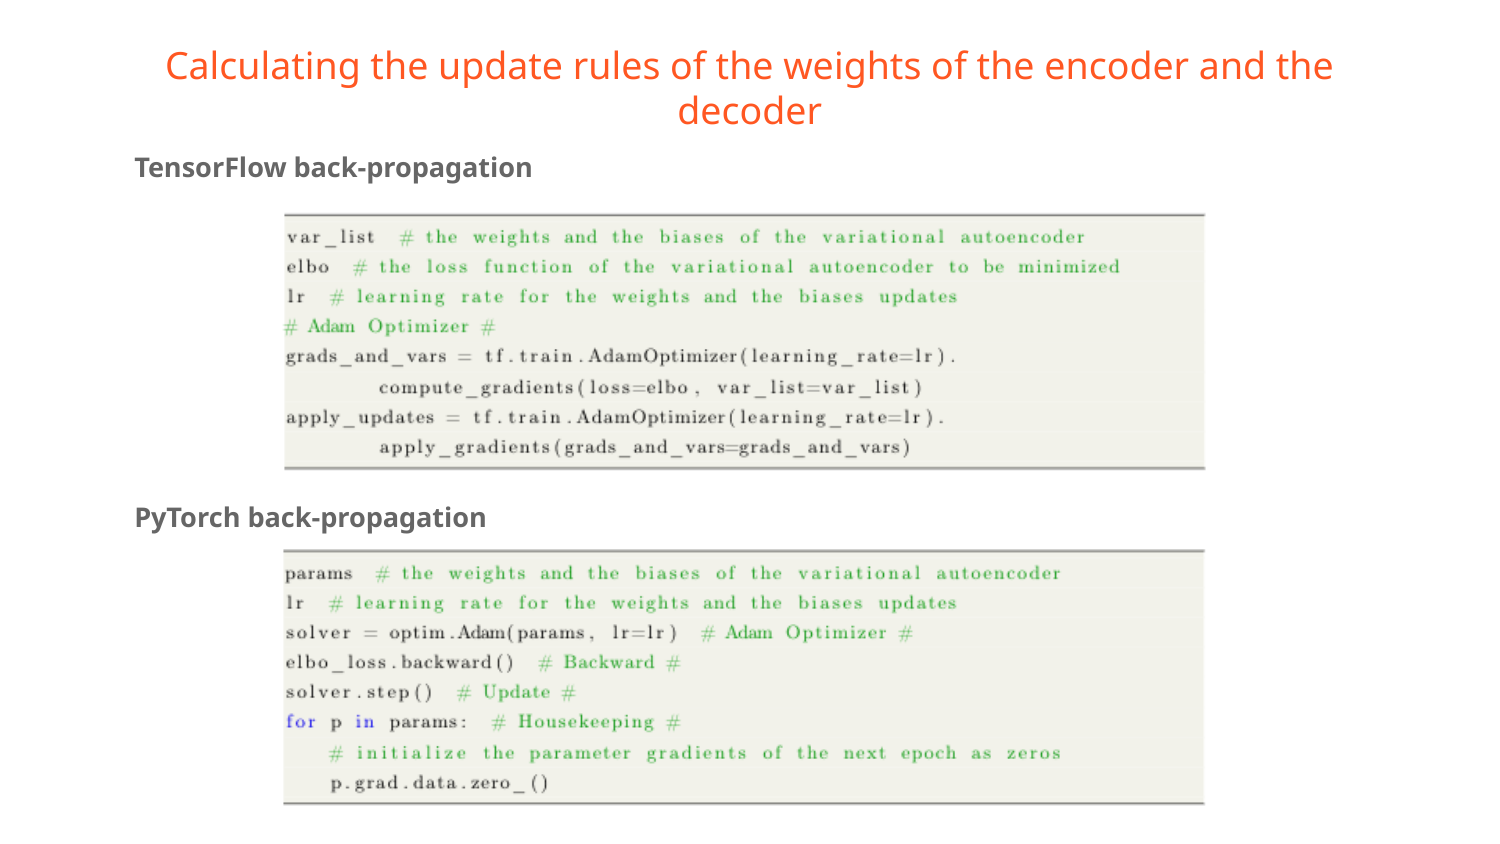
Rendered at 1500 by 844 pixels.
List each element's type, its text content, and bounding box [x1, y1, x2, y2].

picture [280, 207, 1209, 475]
title Calculating the update rules of the weights of the encoder and the decoder [119, 26, 1381, 127]
list TensorFlow back-propagation [119, 134, 1381, 197]
list PyTorch back-propagation [119, 485, 1381, 547]
picture [279, 548, 1210, 809]
